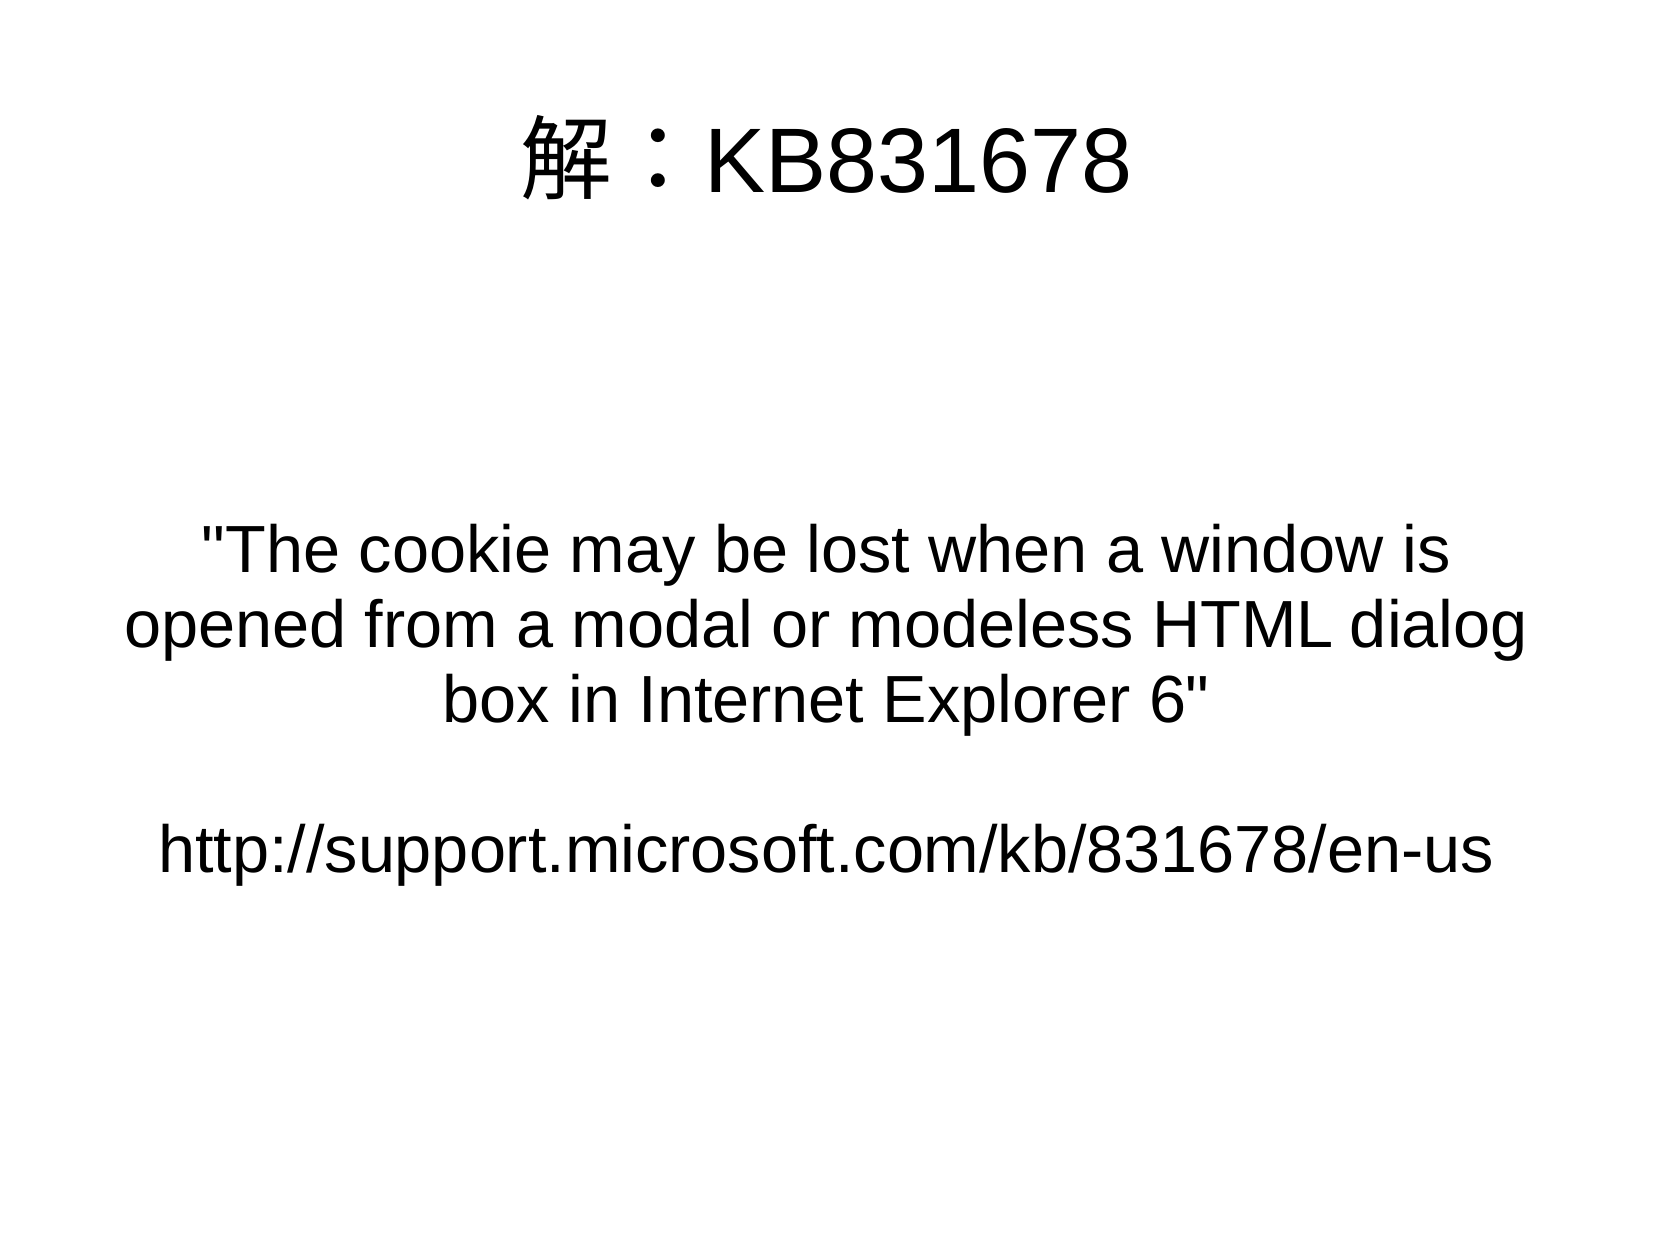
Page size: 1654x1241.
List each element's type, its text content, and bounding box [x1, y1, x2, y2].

title 解：KB831678 [82, 56, 1571, 250]
subtitle "The cookie may be lost when a window is opened from a modal or modeless HTML dialog box in Internet Explorer 6" http://support.microsoft.com/kb/831678/en-us [82, 297, 1571, 1102]
